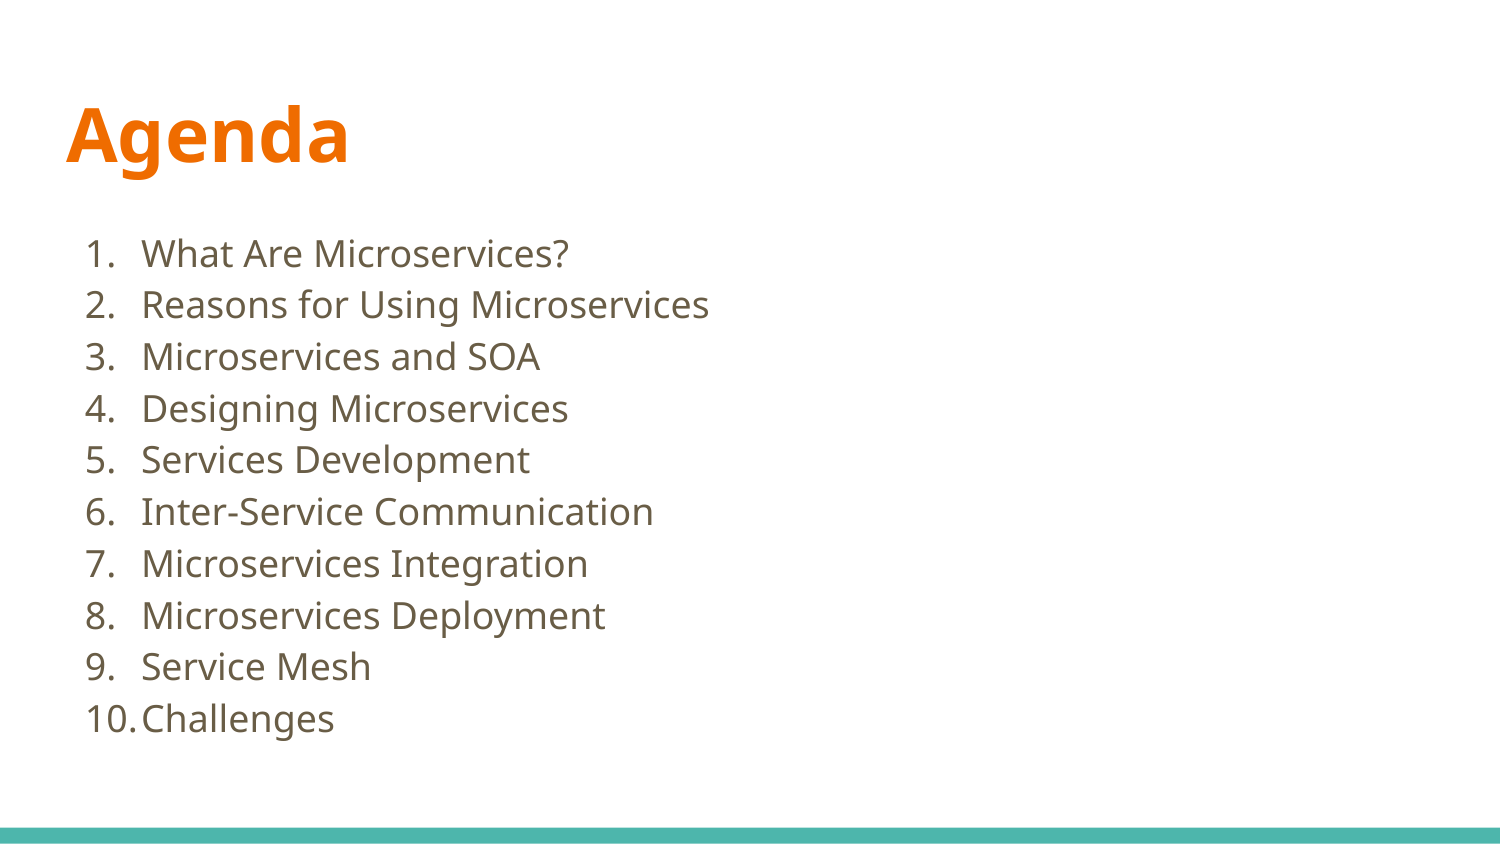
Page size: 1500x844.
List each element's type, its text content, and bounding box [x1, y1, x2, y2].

title Agenda [51, 72, 1449, 189]
list What Are Microservices? Reasons for Using Microservices Microservices and SOA Designing Microservices Services Development Inter-Service Communication Microservices Integration Microservices Deployment Service Mesh Challenges [51, 207, 1449, 750]
